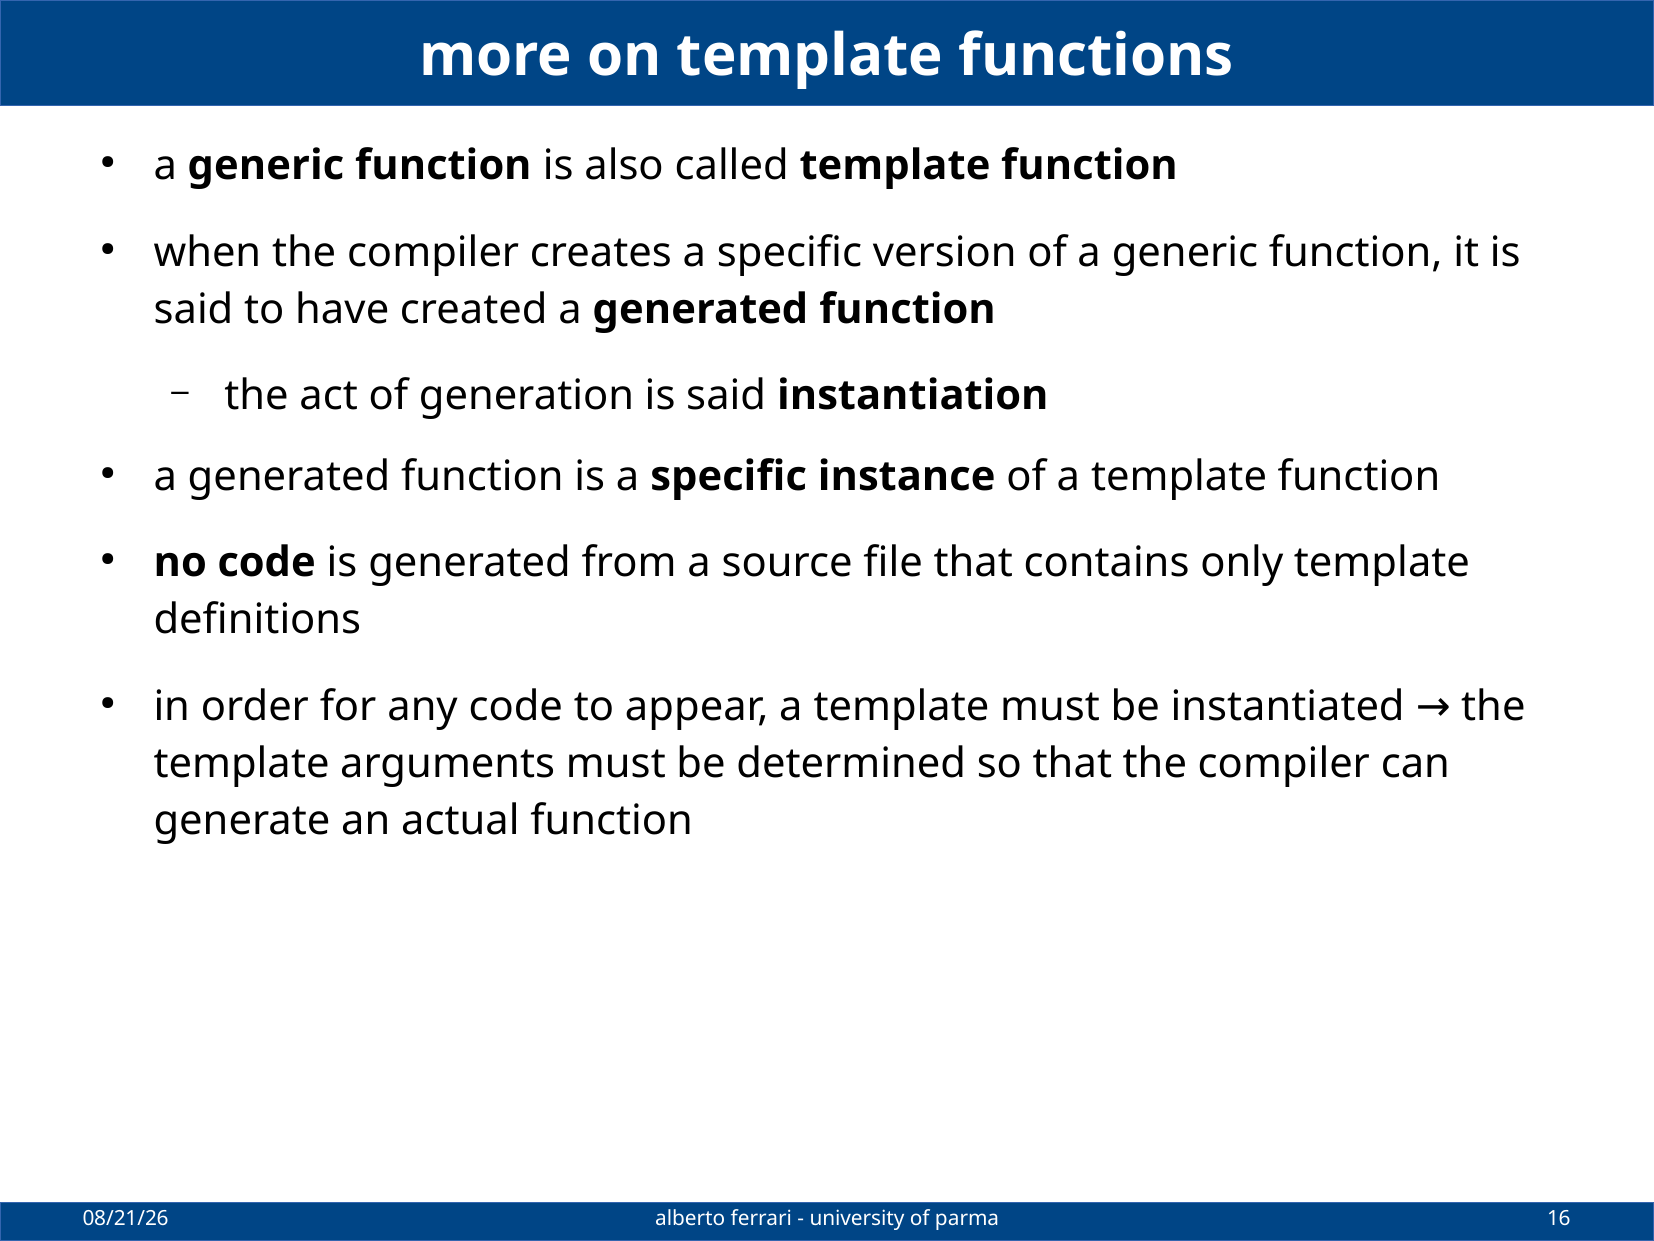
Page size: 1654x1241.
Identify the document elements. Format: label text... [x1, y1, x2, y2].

title more on template functions [0, 0, 1654, 106]
list a generic function is also called template function when the compiler creates a specific version of a generic function, it is said to have created a generated function the act of generation is said instantiation a generated function is a specific instance of a template function no code is generated from a source file that contains only template definitions in order for any code to appear, a template must be instantiated → the template arguments must be determined so that the compiler can generate an actual function [82, 135, 1571, 855]
